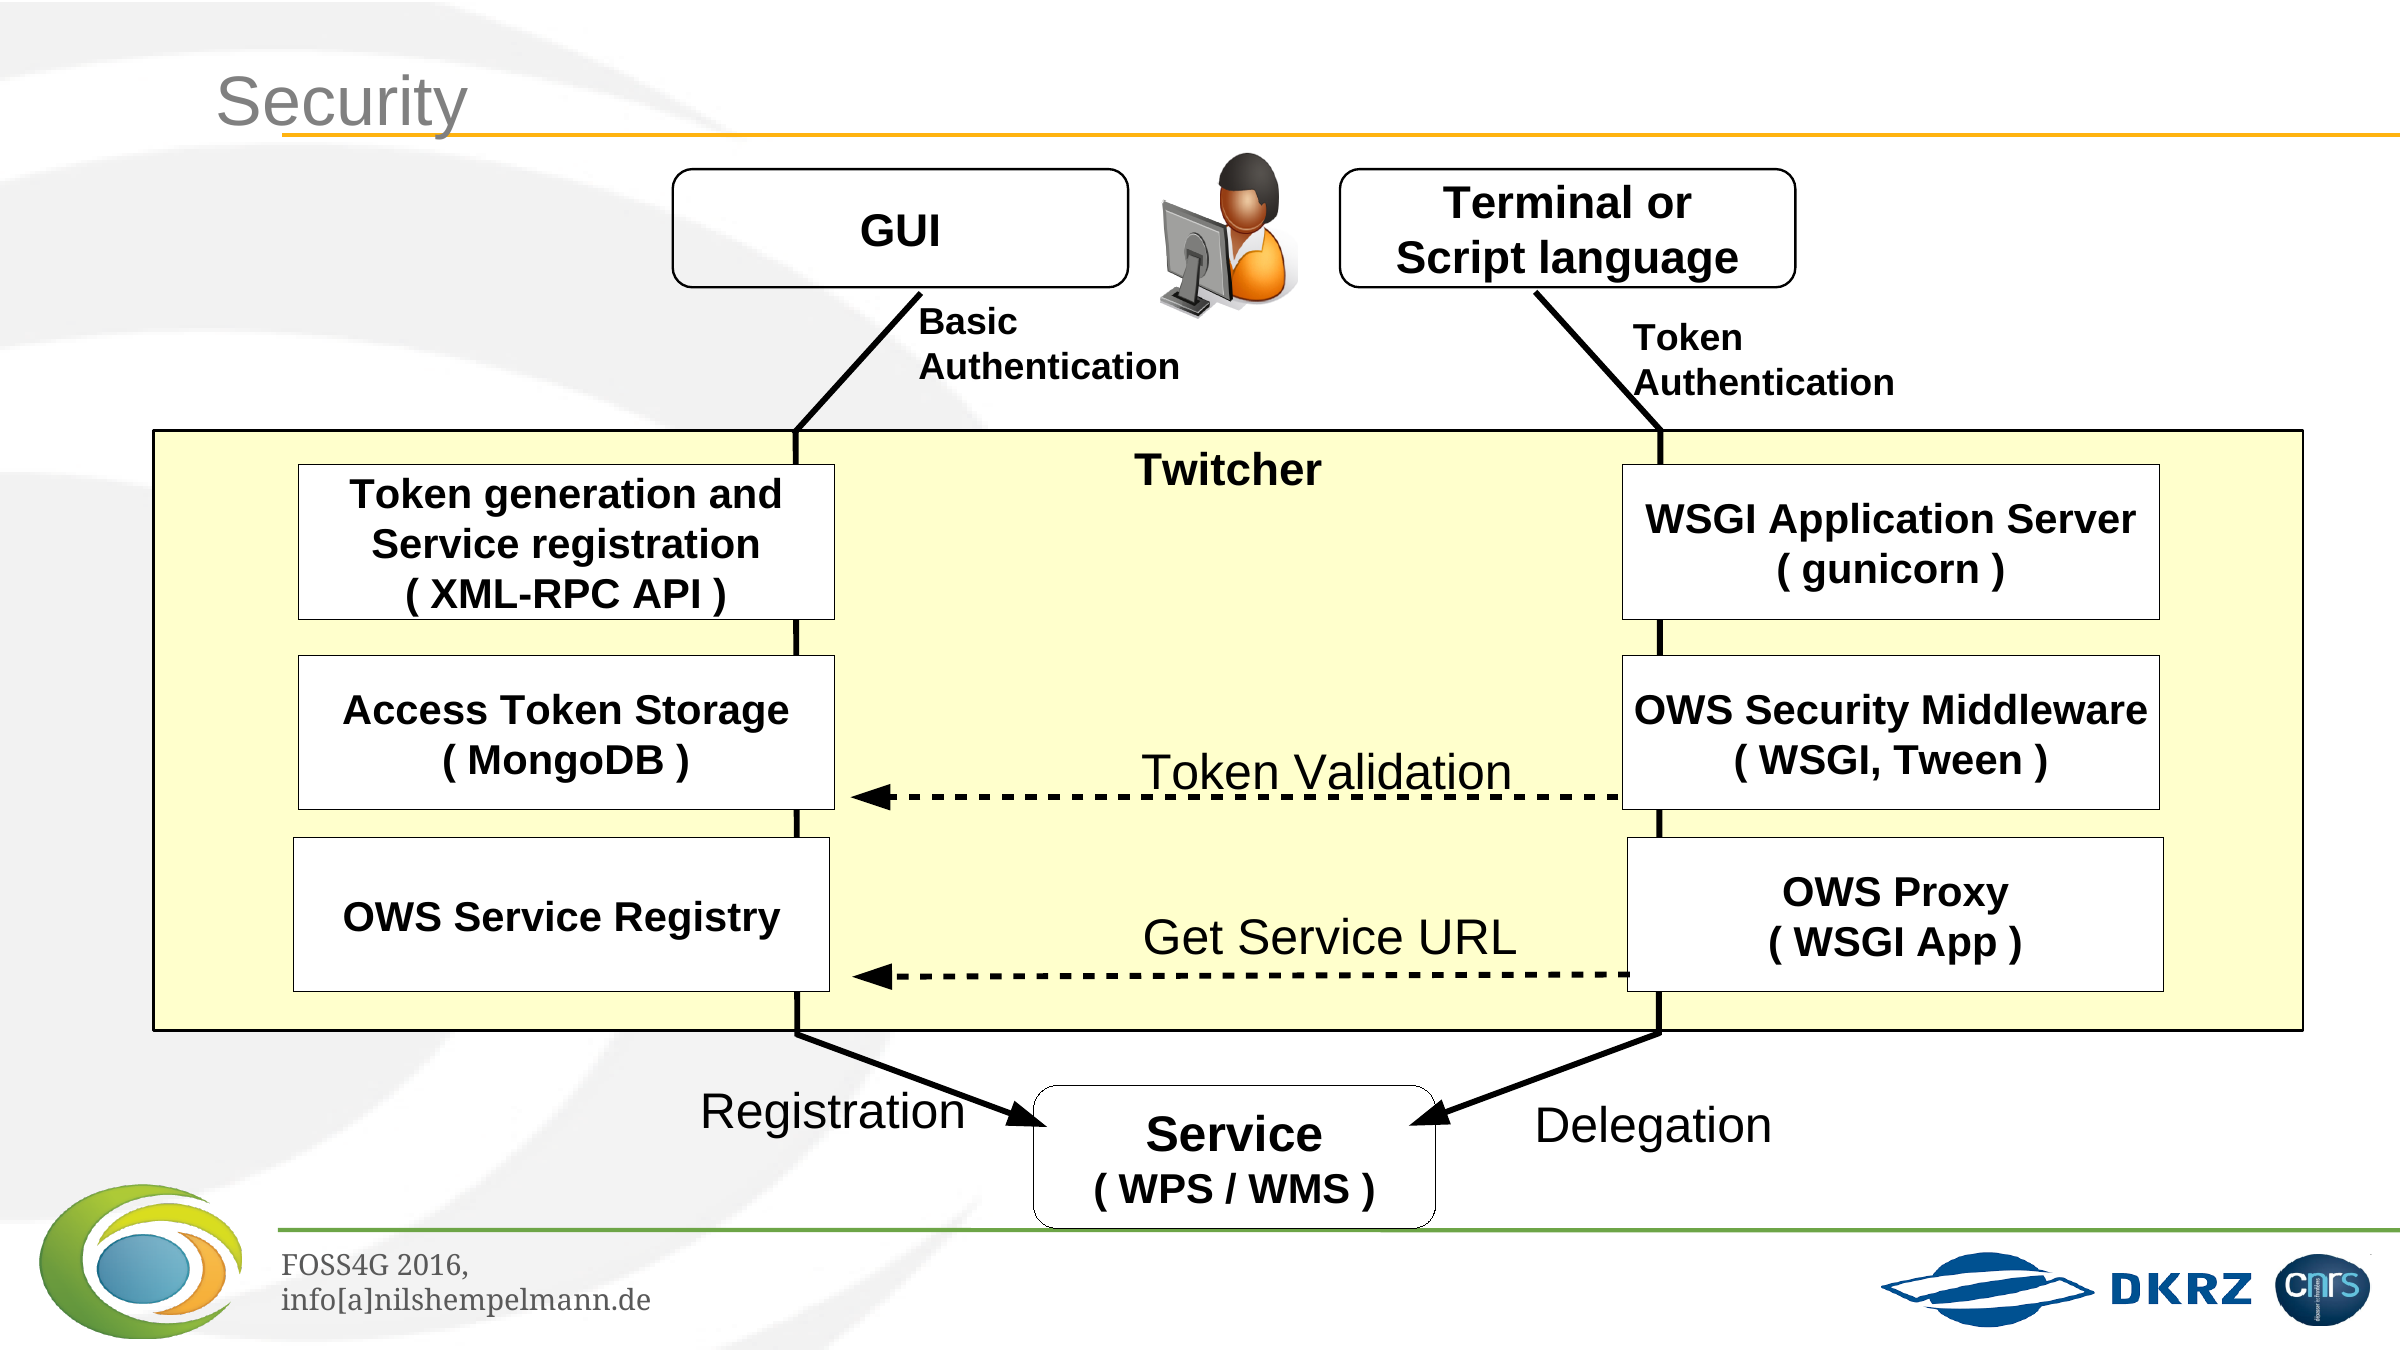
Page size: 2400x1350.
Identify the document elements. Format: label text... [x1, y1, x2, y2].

text_box Basic Authentication [903, 289, 1233, 402]
text_box WSGI Application Server ( gunicorn ) [1622, 464, 2160, 620]
picture [0, 0, 2400, 1350]
text_box Access Token Storage ( MongoDB ) [298, 655, 835, 810]
text_box Service ( WPS / WMS ) [1033, 1085, 1436, 1229]
title Security [200, 47, 839, 158]
text_box Twitcher [1662, 430, 2304, 1031]
text_box Twitcher [153, 430, 794, 1031]
text_box Token generation and Service registration ( XML-RPC API ) [298, 464, 835, 620]
text_box OWS Security Middleware ( WSGI, Tween ) [1622, 655, 2160, 810]
picture [801, 1031, 1653, 1114]
text_box Token Validation [1126, 732, 1534, 808]
text_box OWS Proxy ( WSGI App ) [1627, 837, 2164, 992]
text_box Terminal or Script language [1339, 169, 1796, 288]
text_box Token Authentication [1618, 305, 1924, 414]
text_box Delegation [1519, 1085, 1789, 1160]
text_box Twitcher [799, 430, 1657, 1031]
text_box Registration [685, 1070, 982, 1146]
text_box GUI [672, 169, 1129, 288]
text_box OWS Service Registry [293, 837, 830, 992]
text_box Get Service URL [1127, 897, 1533, 973]
